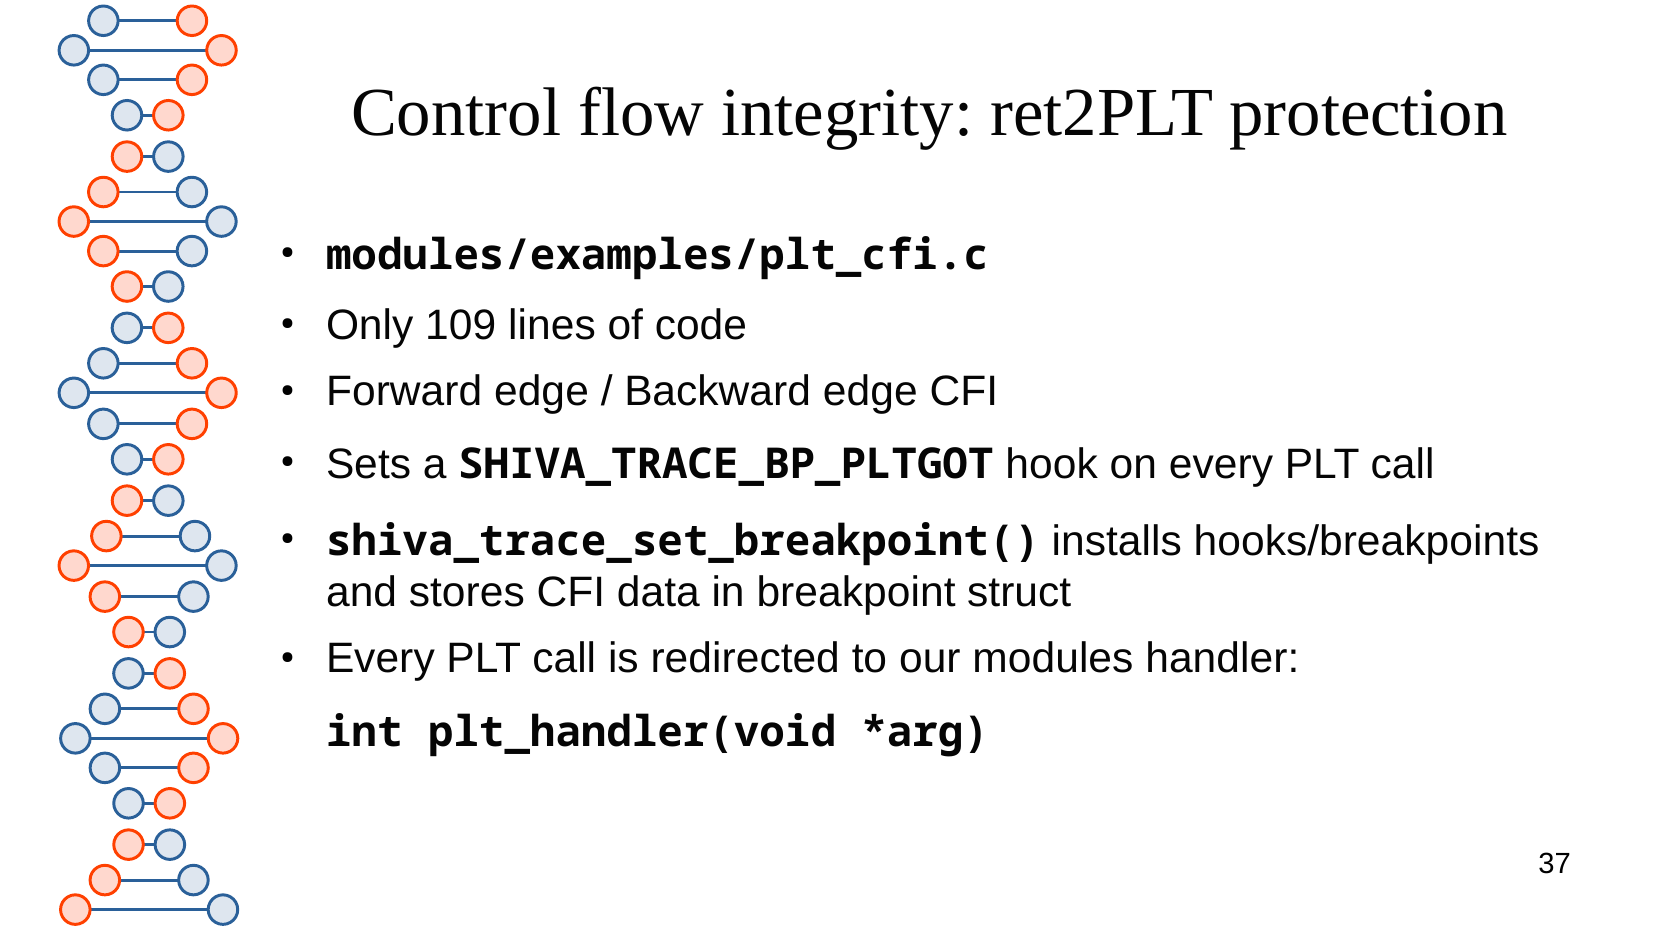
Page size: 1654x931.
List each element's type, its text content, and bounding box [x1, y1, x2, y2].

list modules/examples/plt_cfi.c Only 109 lines of code Forward edge / Backward edge CFI Sets a SHIVA_TRACE_BP_PLTGOT hook on every PLT call shiva_trace_set_breakpoint() installs hooks/breakpoints and stores CFI data in breakpoint struct Every PLT call is redirected to our modules handler: int plt_handler(void *arg) [265, 224, 1595, 764]
title Control flow integrity: ret2PLT protection [265, 35, 1595, 189]
